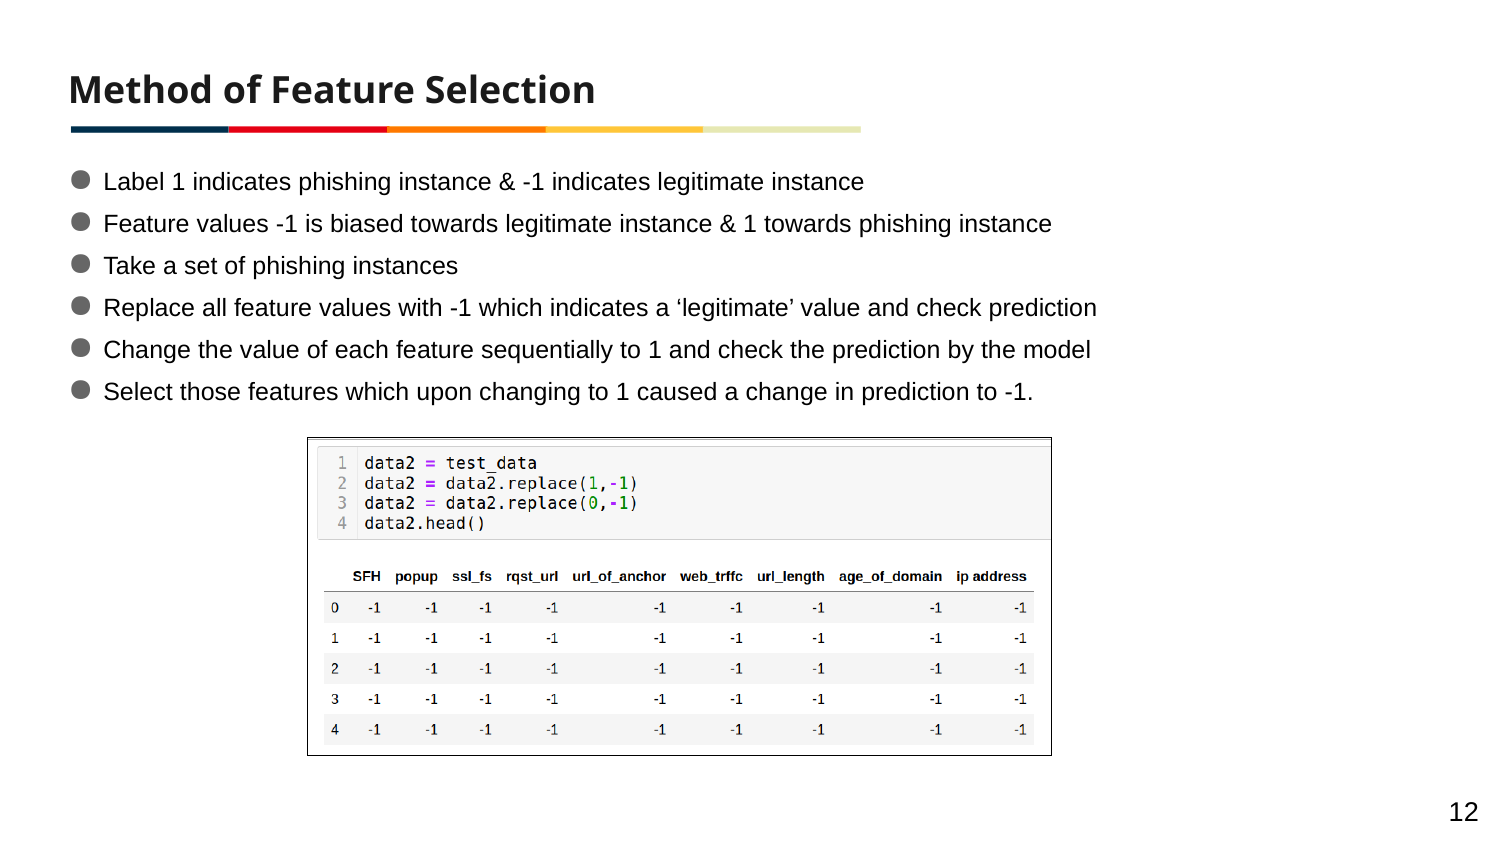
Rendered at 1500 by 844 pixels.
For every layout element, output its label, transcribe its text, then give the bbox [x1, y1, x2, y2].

text_box Label 1 indicates phishing instance & -1 indicates legitimate instance Feature values -1 is biased towards legitimate instance & 1 towards phishing instance Take a set of phishing instances Replace all feature values with -1 which indicates a ‘legitimate’ value and check prediction Change the value of each feature sequentially to 1 and check the prediction by the model Select those features which upon changing to 1 caused a change in prediction to -1. [53, 116, 1471, 749]
slide_number <number> [1403, 779, 1494, 844]
picture [307, 437, 1052, 756]
text_box Method of Feature Selection [53, 59, 1300, 116]
